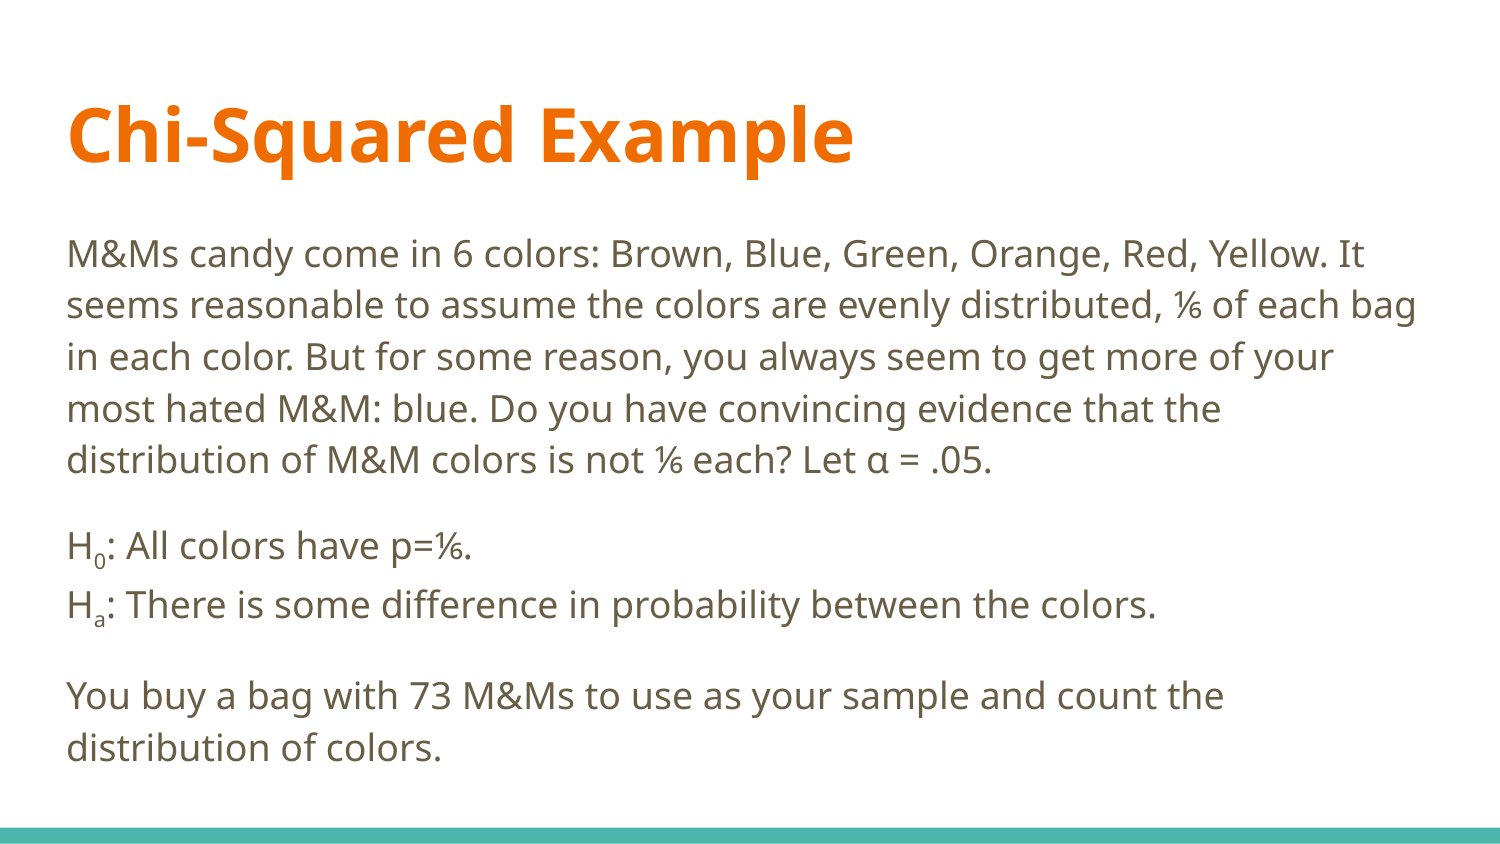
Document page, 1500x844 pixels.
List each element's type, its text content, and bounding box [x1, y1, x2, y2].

list M&Ms candy come in 6 colors: Brown, Blue, Green, Orange, Red, Yellow. It seems reasonable to assume the colors are evenly distributed, ⅙ of each bag in each color. But for some reason, you always seem to get more of your most hated M&M: blue. Do you have convincing evidence that the distribution of M&M colors is not ⅙ each? Let α = .05. H0: All colors have p=⅙. Ha: There is some difference in probability between the colors. You buy a bag with 73 M&Ms to use as your sample and count the distribution of colors. [51, 207, 1449, 750]
title Chi-Squared Example [51, 72, 1449, 189]
